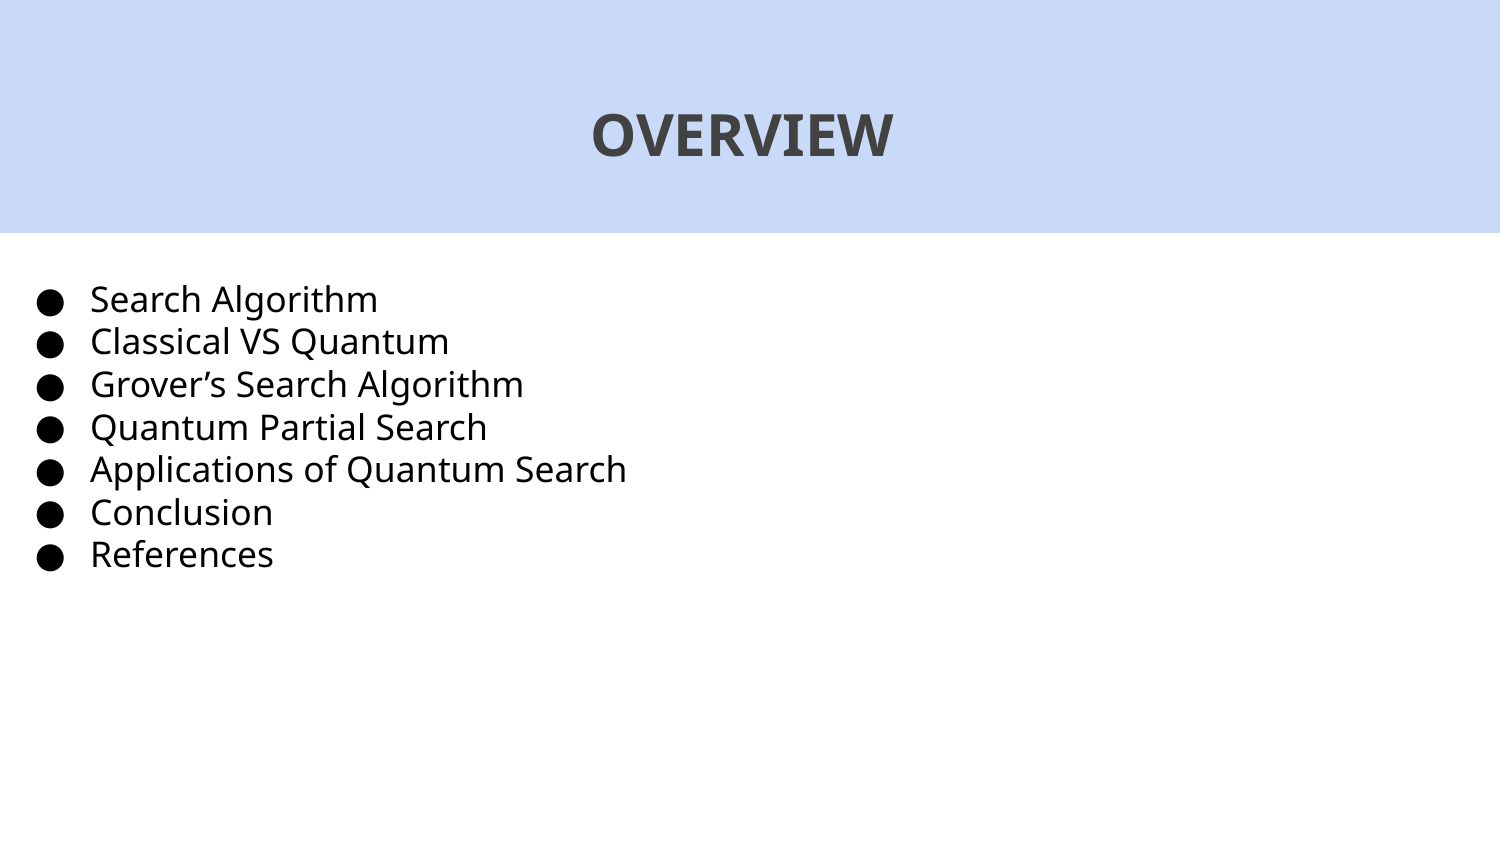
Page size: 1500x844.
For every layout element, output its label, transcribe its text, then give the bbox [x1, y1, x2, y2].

title OVERVIEW [0, 0, 1500, 233]
text_box Search Algorithm Classical VS Quantum Grover’s Search Algorithm Quantum Partial Search Applications of Quantum Search Conclusion References [0, 262, 1500, 590]
